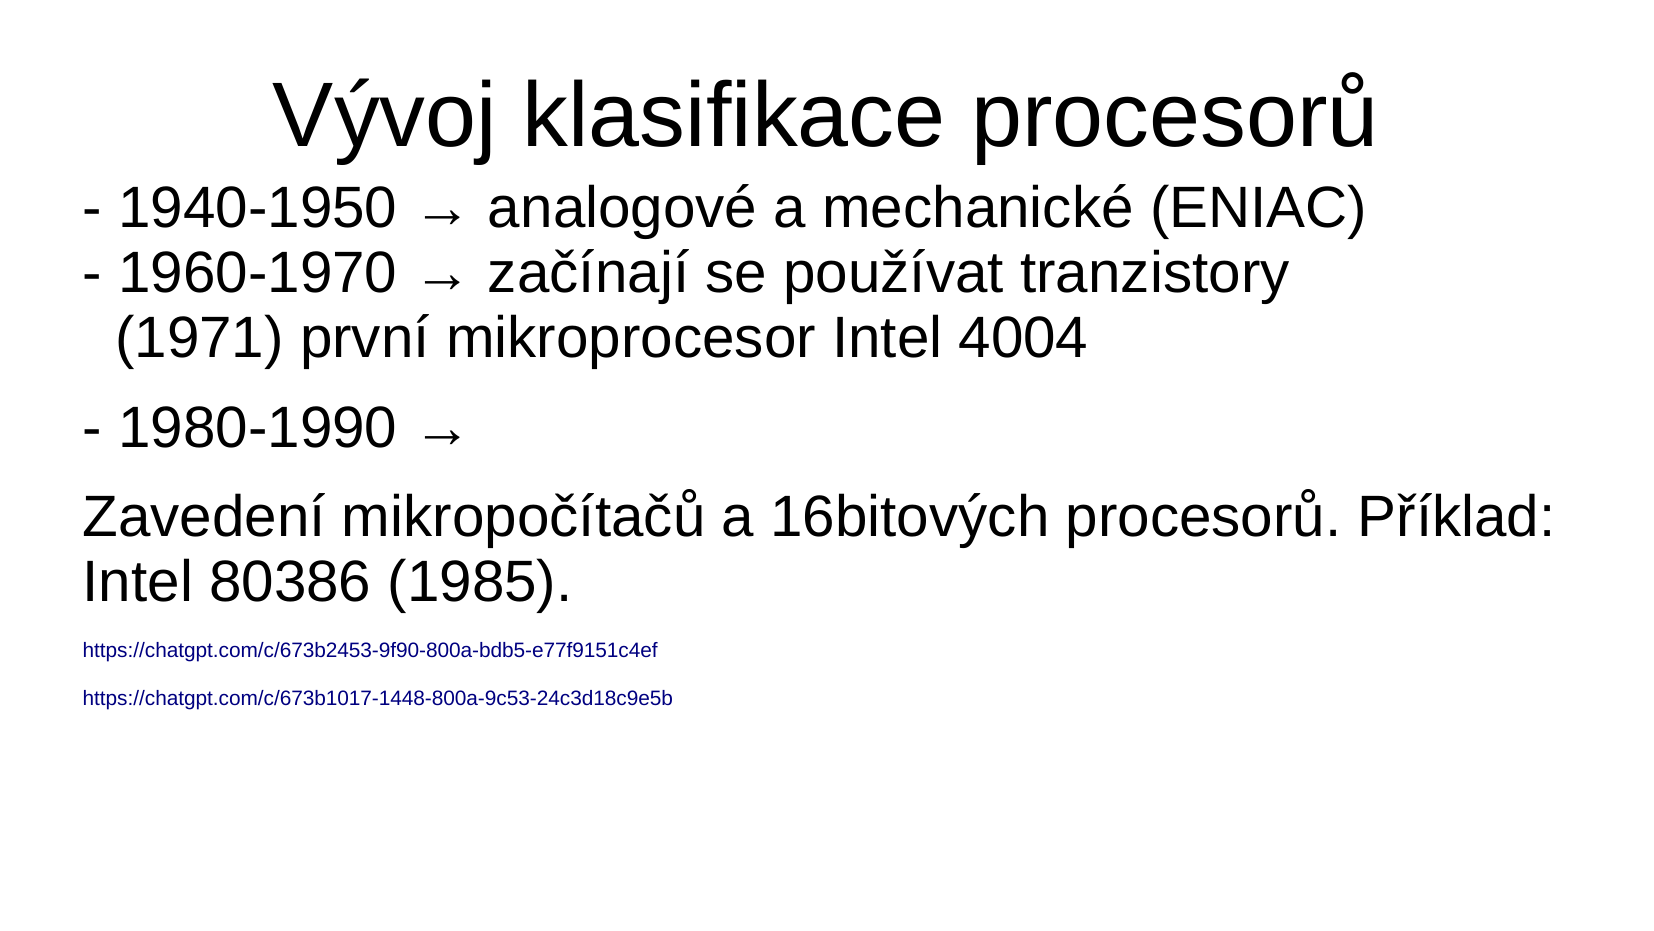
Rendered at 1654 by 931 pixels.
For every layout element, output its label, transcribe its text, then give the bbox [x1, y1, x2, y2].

title Vývoj klasifikace procesorů [82, 37, 1571, 176]
subtitle - 1940-1950 → analogové a mechanické (ENIAC) - 1960-1970 → začínají se používat tranzistory (1971) první mikroprocesor Intel 4004 - 1980-1990 → Zavedení mikropočítačů a 16bitových procesorů. Příklad: Intel 80386 (1985). https://chatgpt.com/c/673b2453-9f90-800a-bdb5-e77f9151c4ef https://chatgpt.com/c/673b1017-1448-800a-9c53-24c3d18c9e5b [82, 176, 1571, 799]
